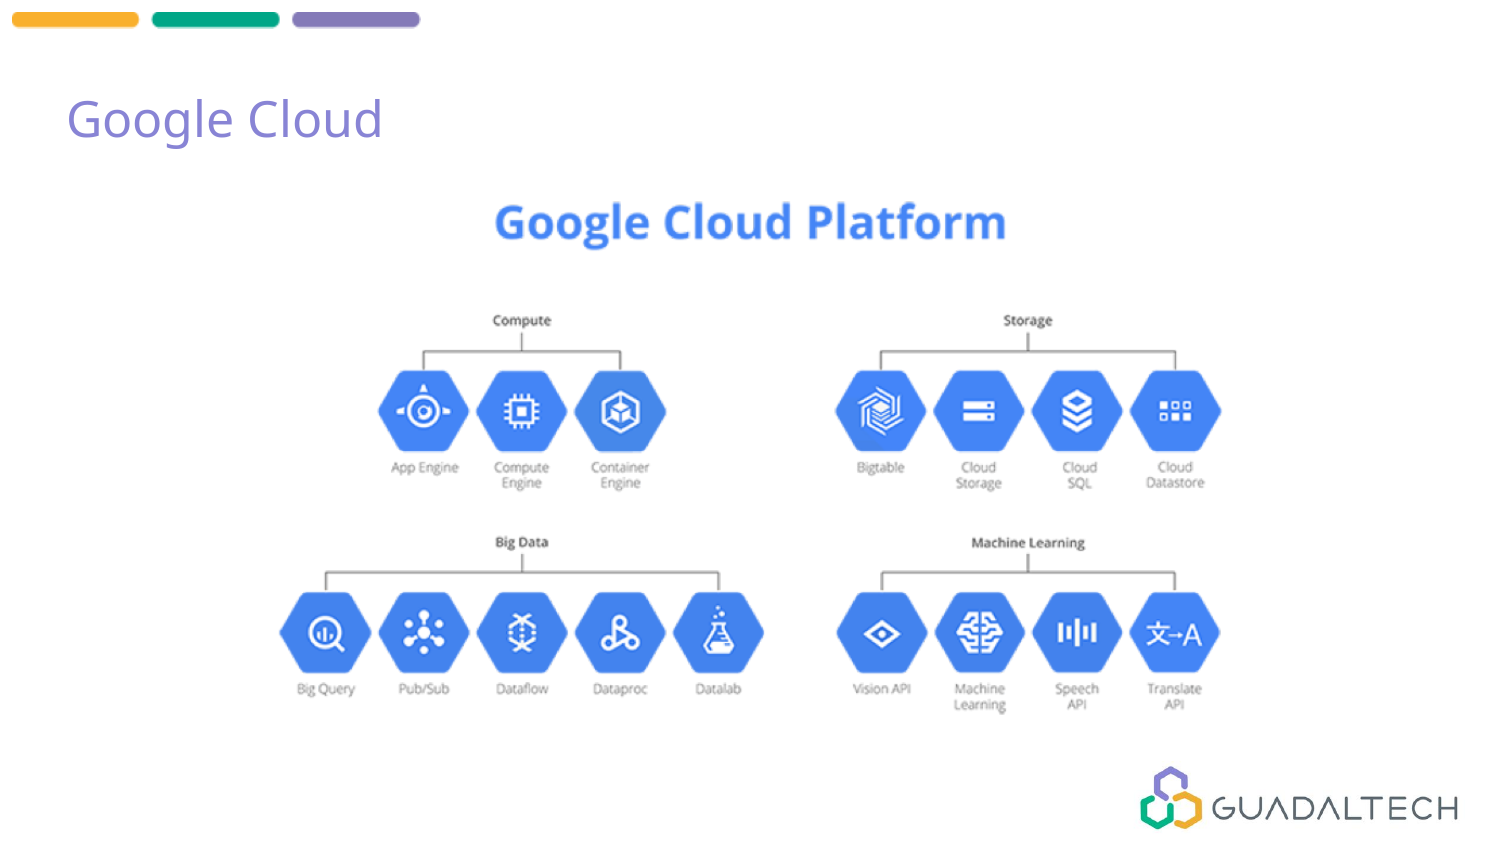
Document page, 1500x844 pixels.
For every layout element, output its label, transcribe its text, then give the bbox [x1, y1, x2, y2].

picture [222, 143, 1473, 834]
picture [12, 12, 421, 29]
title Google Cloud [51, 72, 1449, 167]
